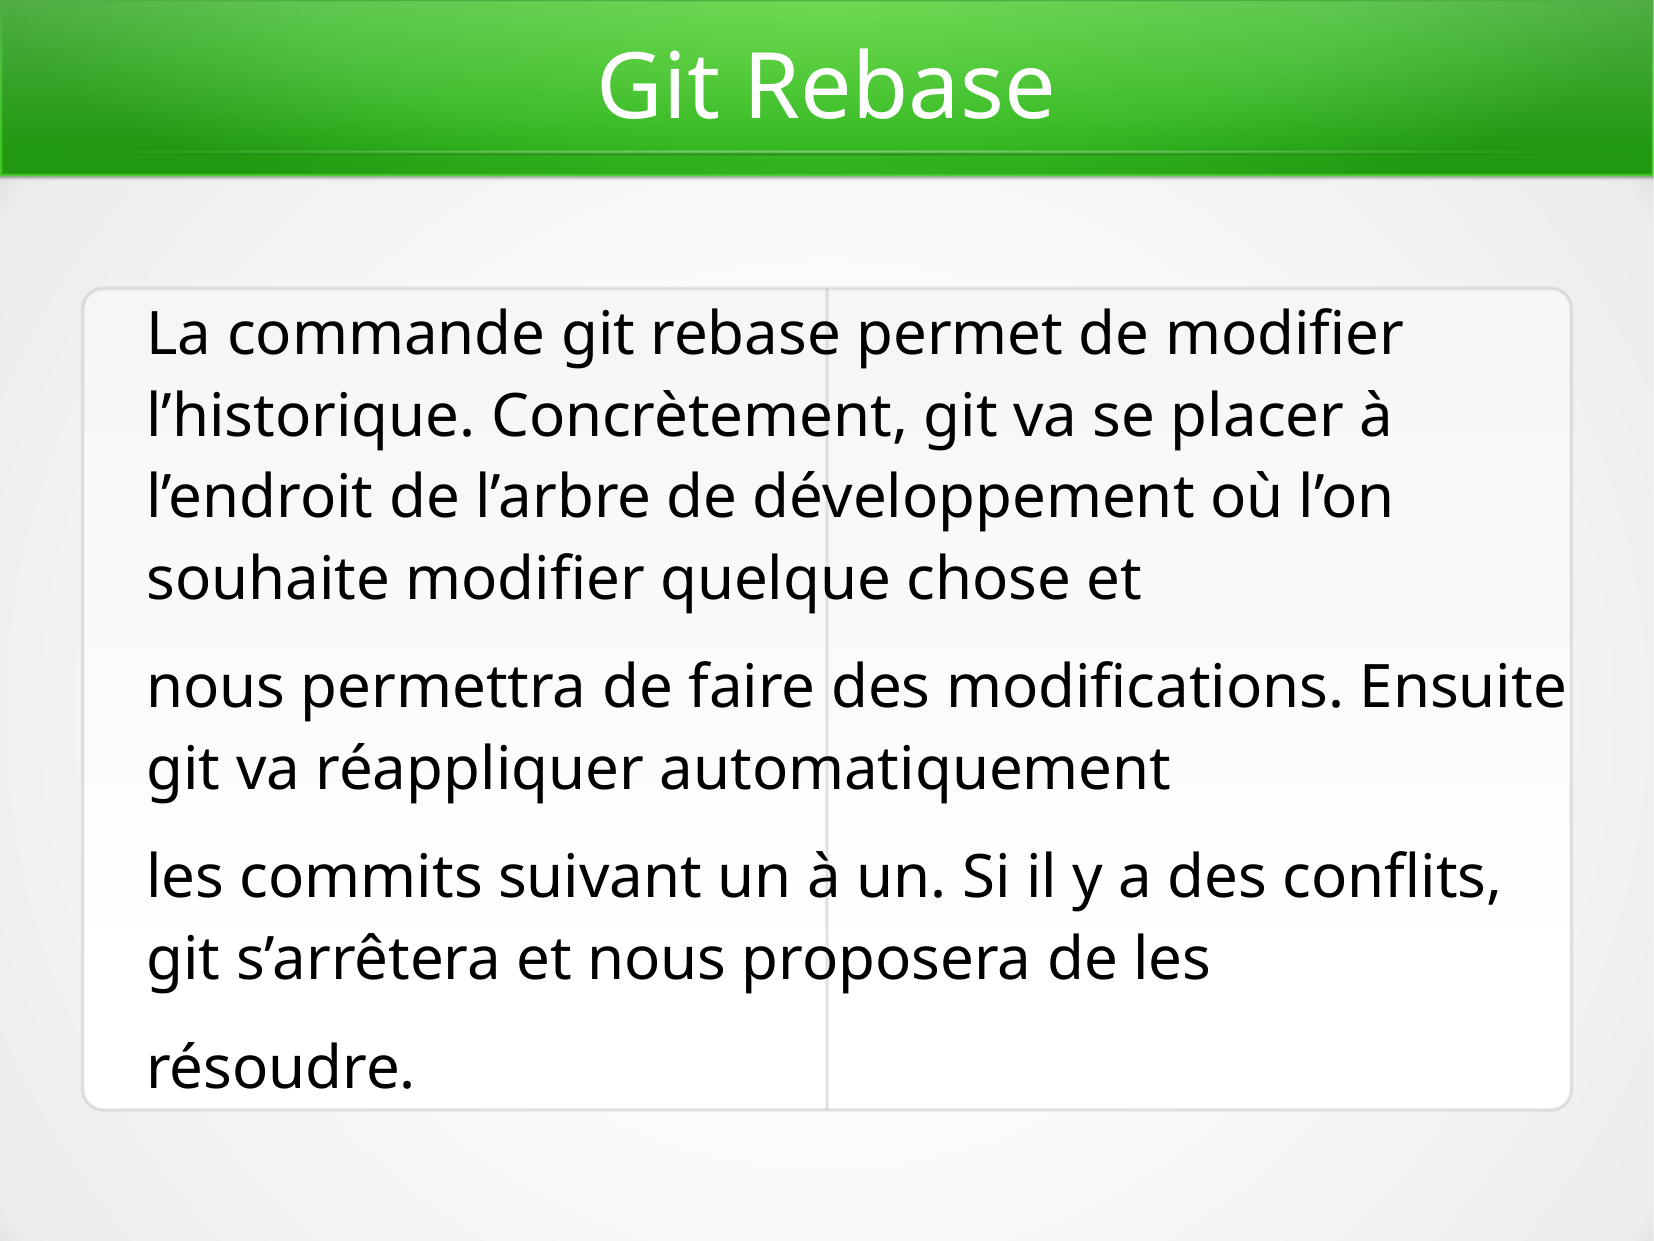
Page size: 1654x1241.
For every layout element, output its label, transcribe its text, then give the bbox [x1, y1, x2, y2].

list La commande git rebase permet de modifier l’historique. Concrètement, git va se placer à l’endroit de l’arbre de développement où l’on souhaite modifier quelque chose et nous permettra de faire des modifications. Ensuite git va réappliquer automatiquement les commits suivant un à un. Si il y a des conflits, git s’arrêtera et nous proposera de les résoudre. [82, 290, 1583, 1111]
title Git Rebase [82, 11, 1571, 154]
picture [0, 0, 1654, 1241]
